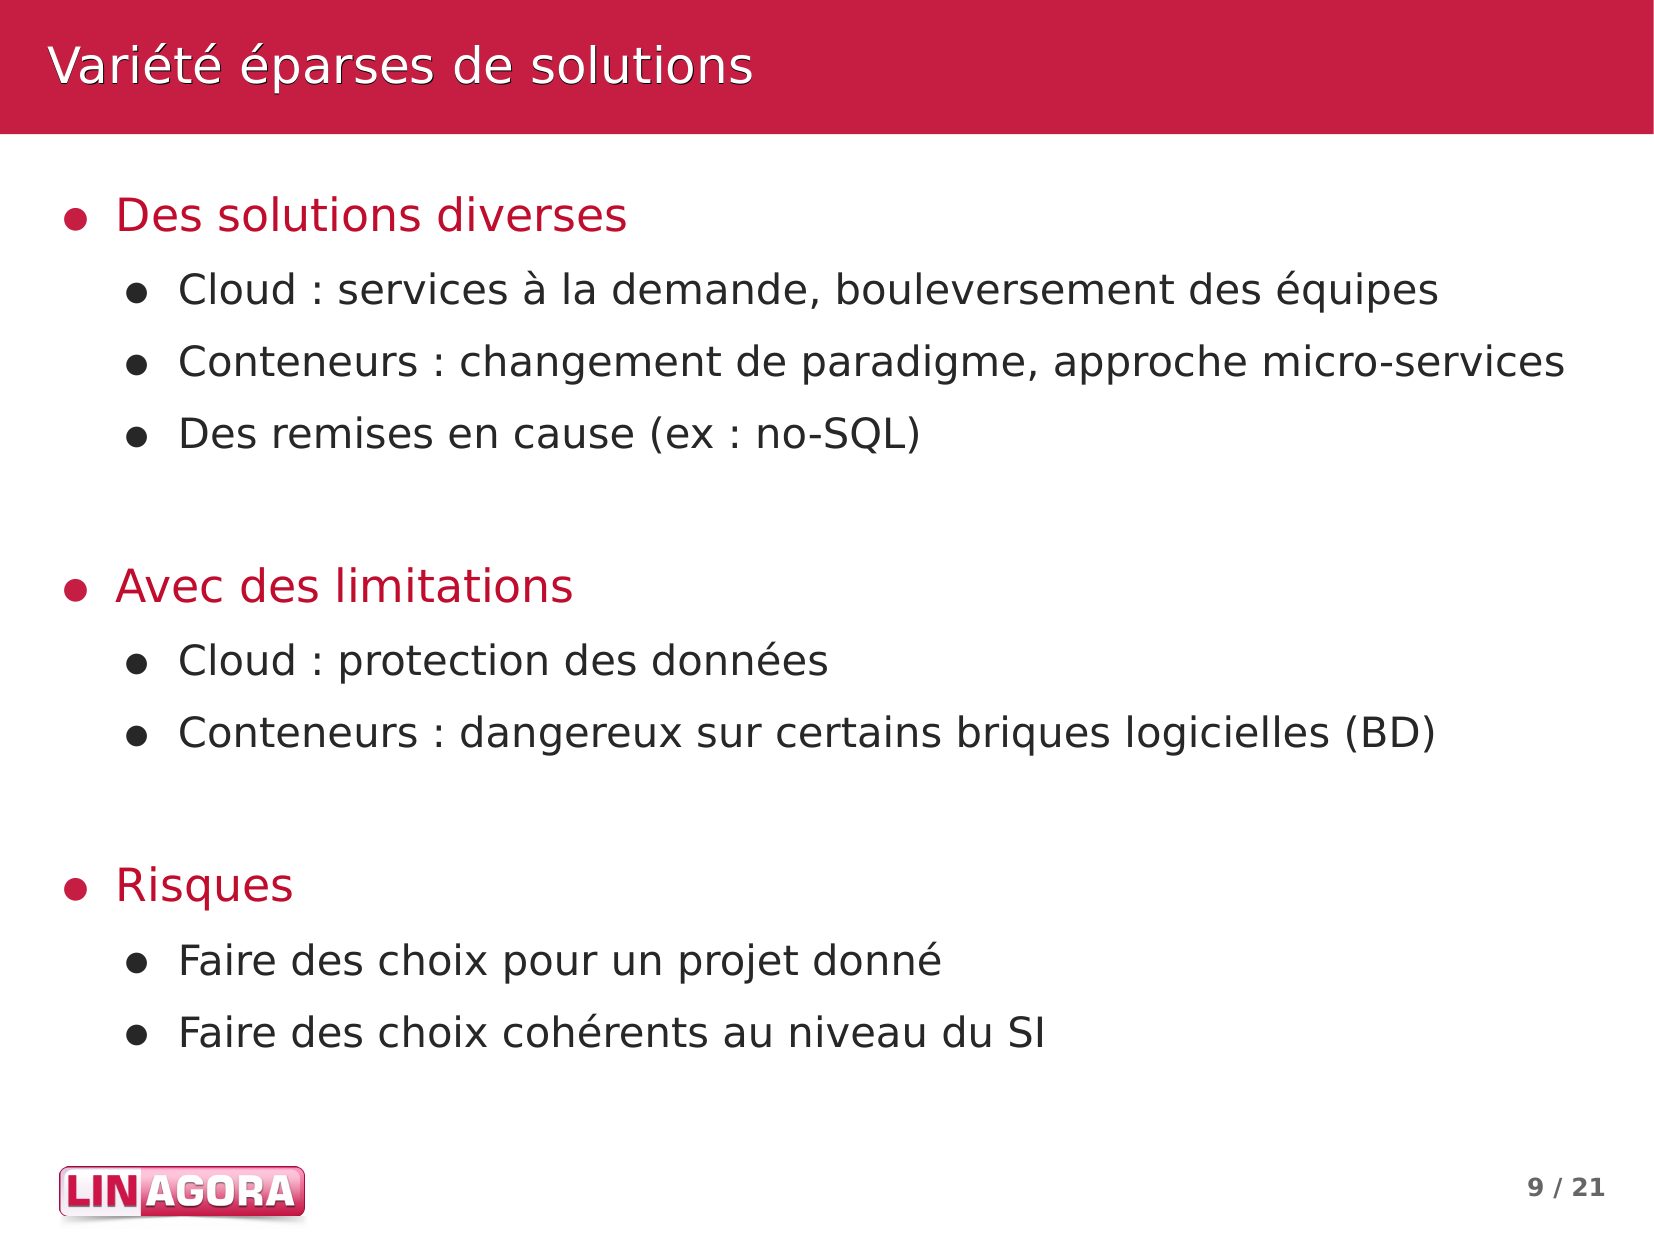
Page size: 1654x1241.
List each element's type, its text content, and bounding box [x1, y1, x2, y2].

list Des solutions diverses Cloud : services à la demande, bouleversement des équipes Conteneurs : changement de paradigme, approche micro-services Des remises en cause (ex : no-SQL) Avec des limitations Cloud : protection des données Conteneurs : dangereux sur certains briques logicielles (BD) Risques Faire des choix pour un projet donné Faire des choix cohérents au niveau du SI [45, 188, 1606, 1134]
title Variété éparses de solutions [47, 7, 1624, 126]
picture [59, 1166, 308, 1229]
